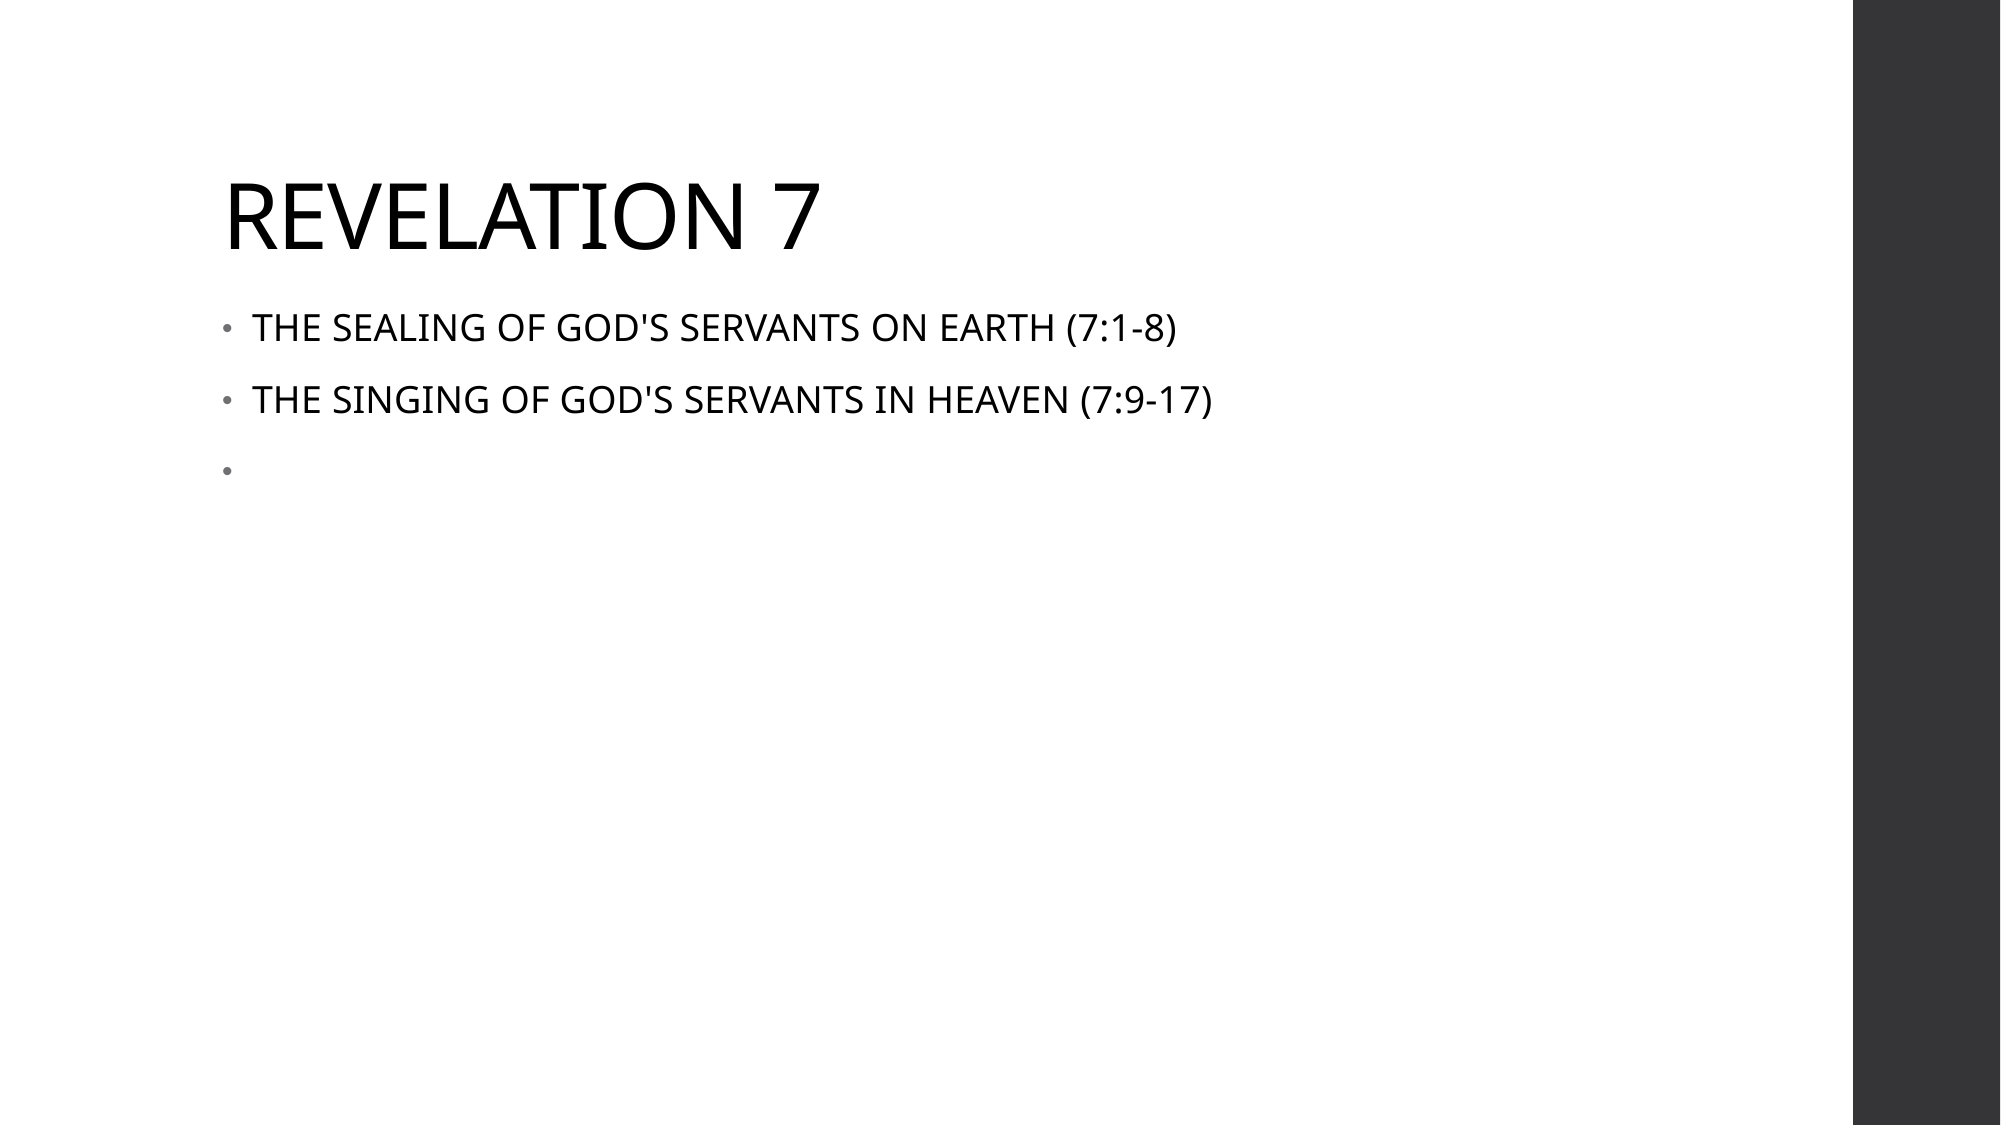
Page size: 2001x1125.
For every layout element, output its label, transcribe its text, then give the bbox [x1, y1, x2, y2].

title REVELATION 7 [206, 60, 1797, 278]
list THE SEALING OF GOD'S SERVANTS ON EARTH (7:1-8) THE SINGING OF GOD'S SERVANTS IN HEAVEN (7:9-17) [206, 299, 1617, 1014]
